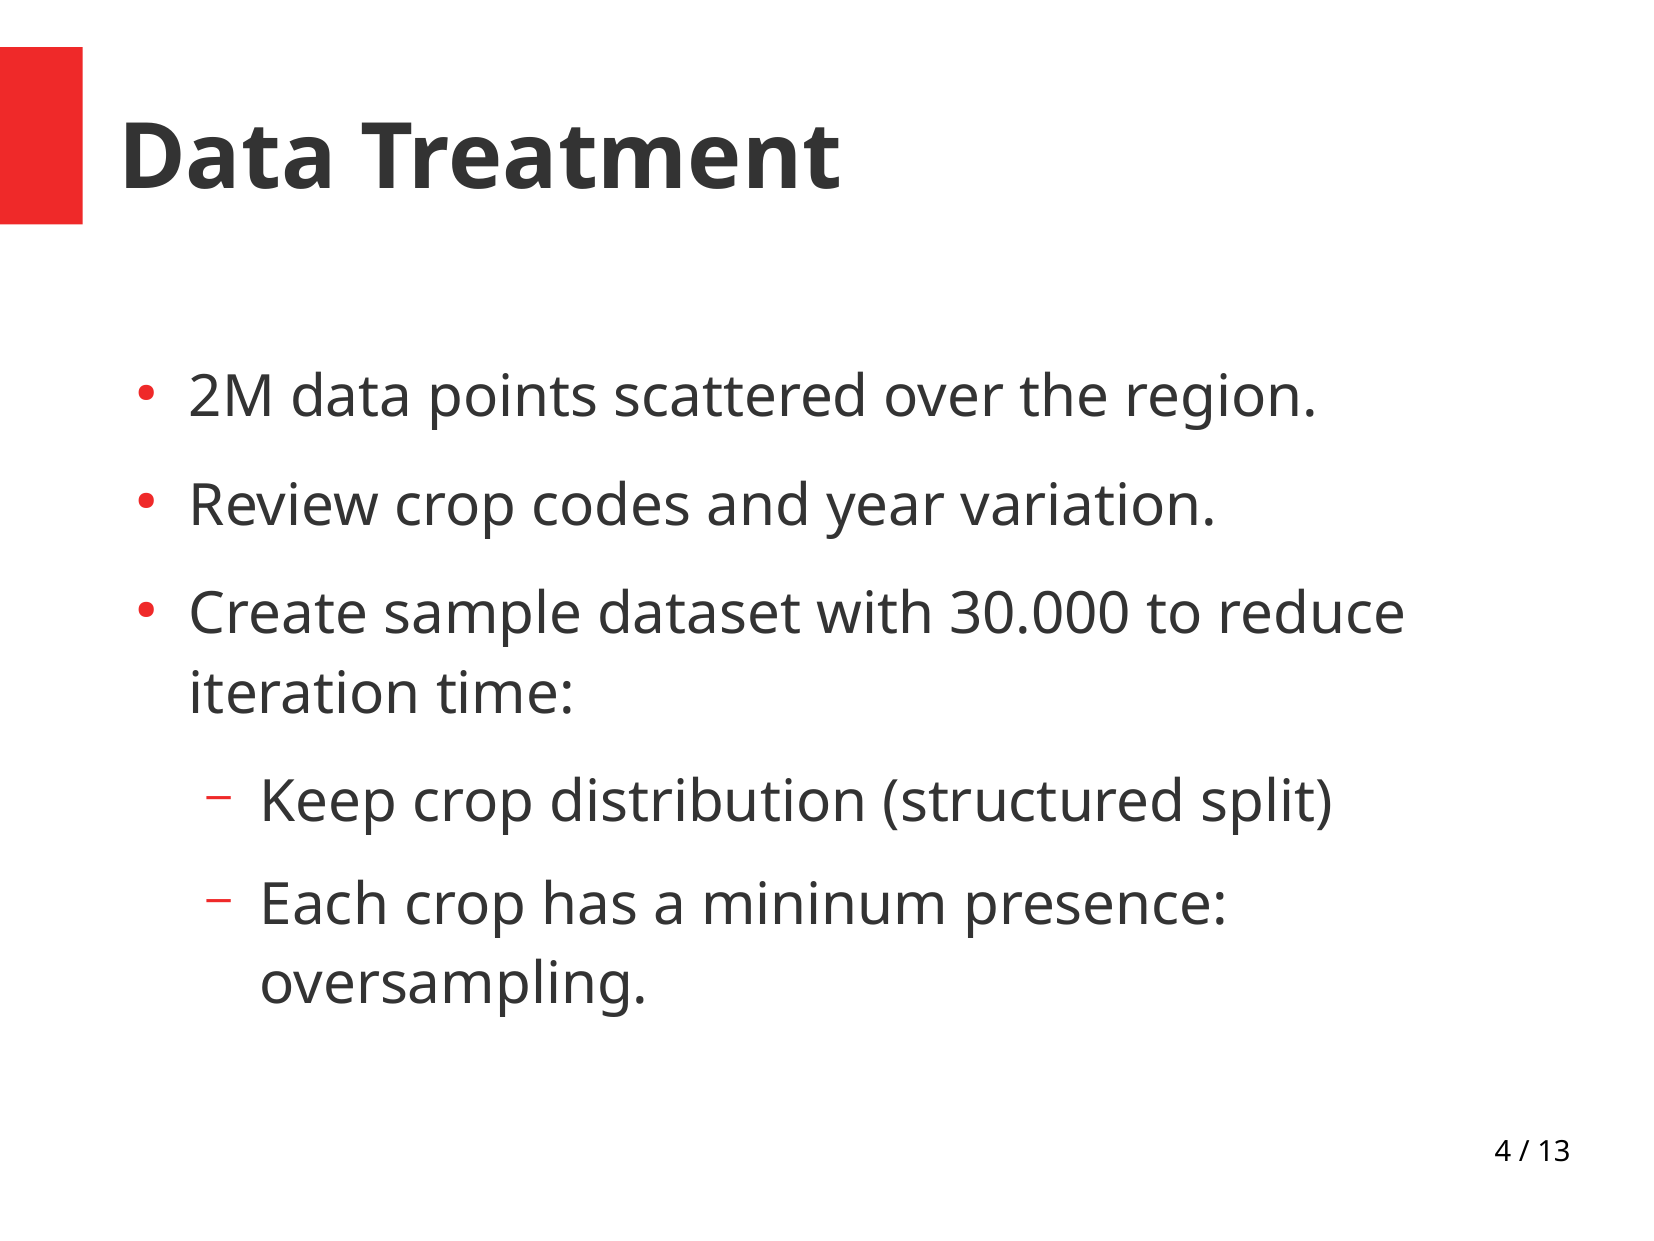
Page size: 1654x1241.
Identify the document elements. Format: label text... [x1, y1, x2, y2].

list 2M data points scattered over the region. Review crop codes and year variation. Create sample dataset with 30.000 to reduce iteration time: Keep crop distribution (structured split) Each crop has a mininum presence: oversampling. [118, 354, 1536, 1074]
title Data Treatment [118, 49, 1571, 257]
